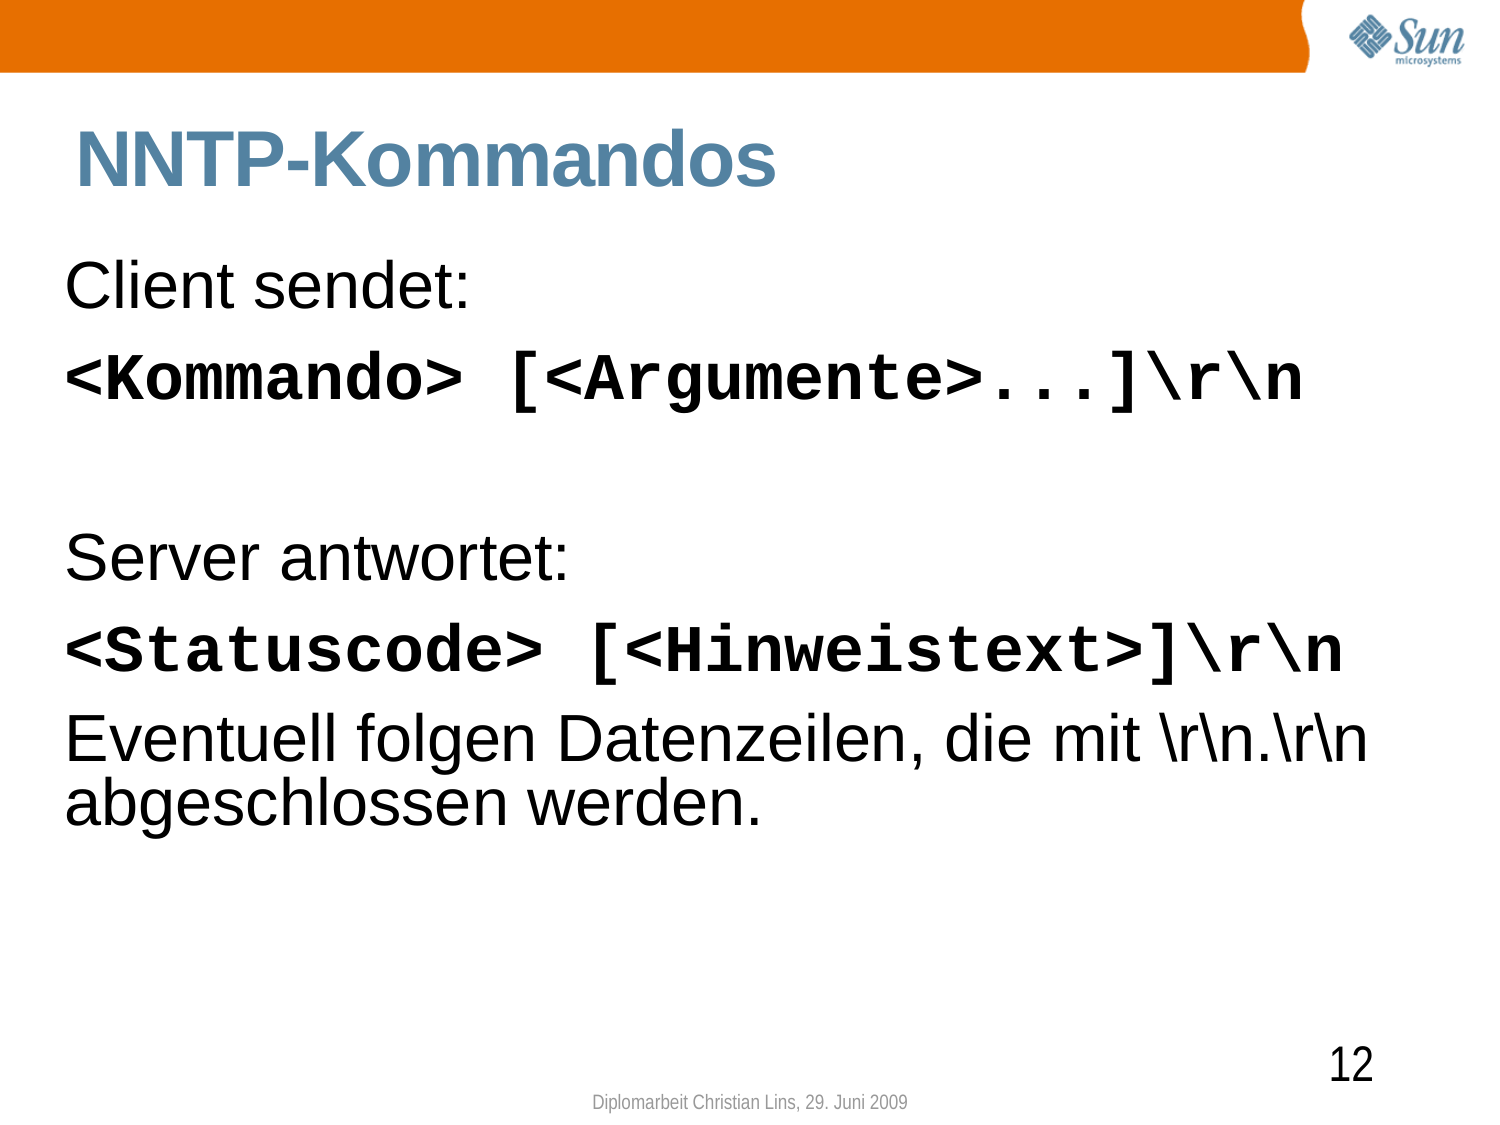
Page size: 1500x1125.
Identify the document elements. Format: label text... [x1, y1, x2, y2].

picture [0, 0, 1500, 75]
list Client sendet: <Kommando> [<Argumente>...]\r\n Server antwortet: <Statuscode> [<Hinweistext>]\r\n Eventuell folgen Datenzeilen, die mit \r\n.\r\n abgeschlossen werden. [64, 257, 1402, 952]
title NNTP-Kommandos [75, 122, 1438, 228]
